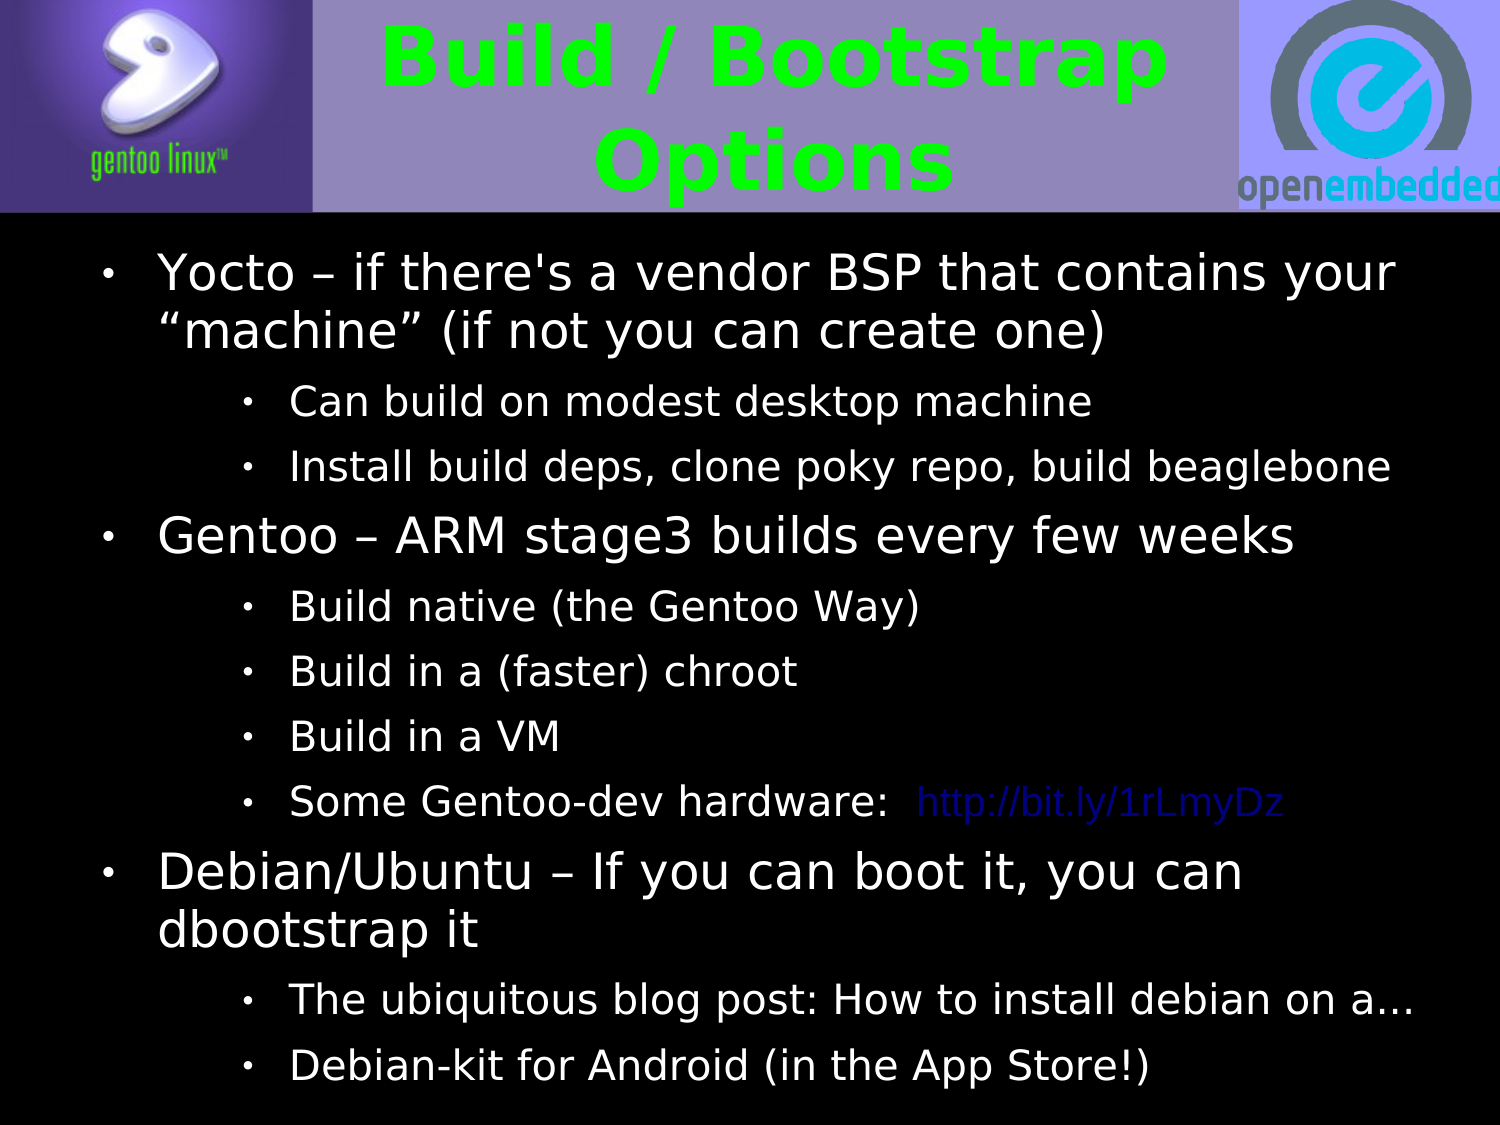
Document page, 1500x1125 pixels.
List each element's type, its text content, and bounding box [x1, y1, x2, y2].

title Build / Bootstrap Options [319, 5, 1230, 207]
list Yocto – if there's a vendor BSP that contains your “machine” (if not you can create one) Can build on modest desktop machine Install build deps, clone poky repo, build beaglebone Gentoo – ARM stage3 builds every few weeks Build native (the Gentoo Way) Build in a (faster) chroot Build in a VM Some Gentoo-dev hardware: http://bit.ly/1rLmyDz Debian/Ubuntu – If you can boot it, you can dbootstrap it The ubiquitous blog post: How to install debian on a... Debian-kit for Android (in the App Store!) [45, 244, 1456, 1090]
picture [0, 0, 302, 184]
picture [1238, 0, 1500, 210]
